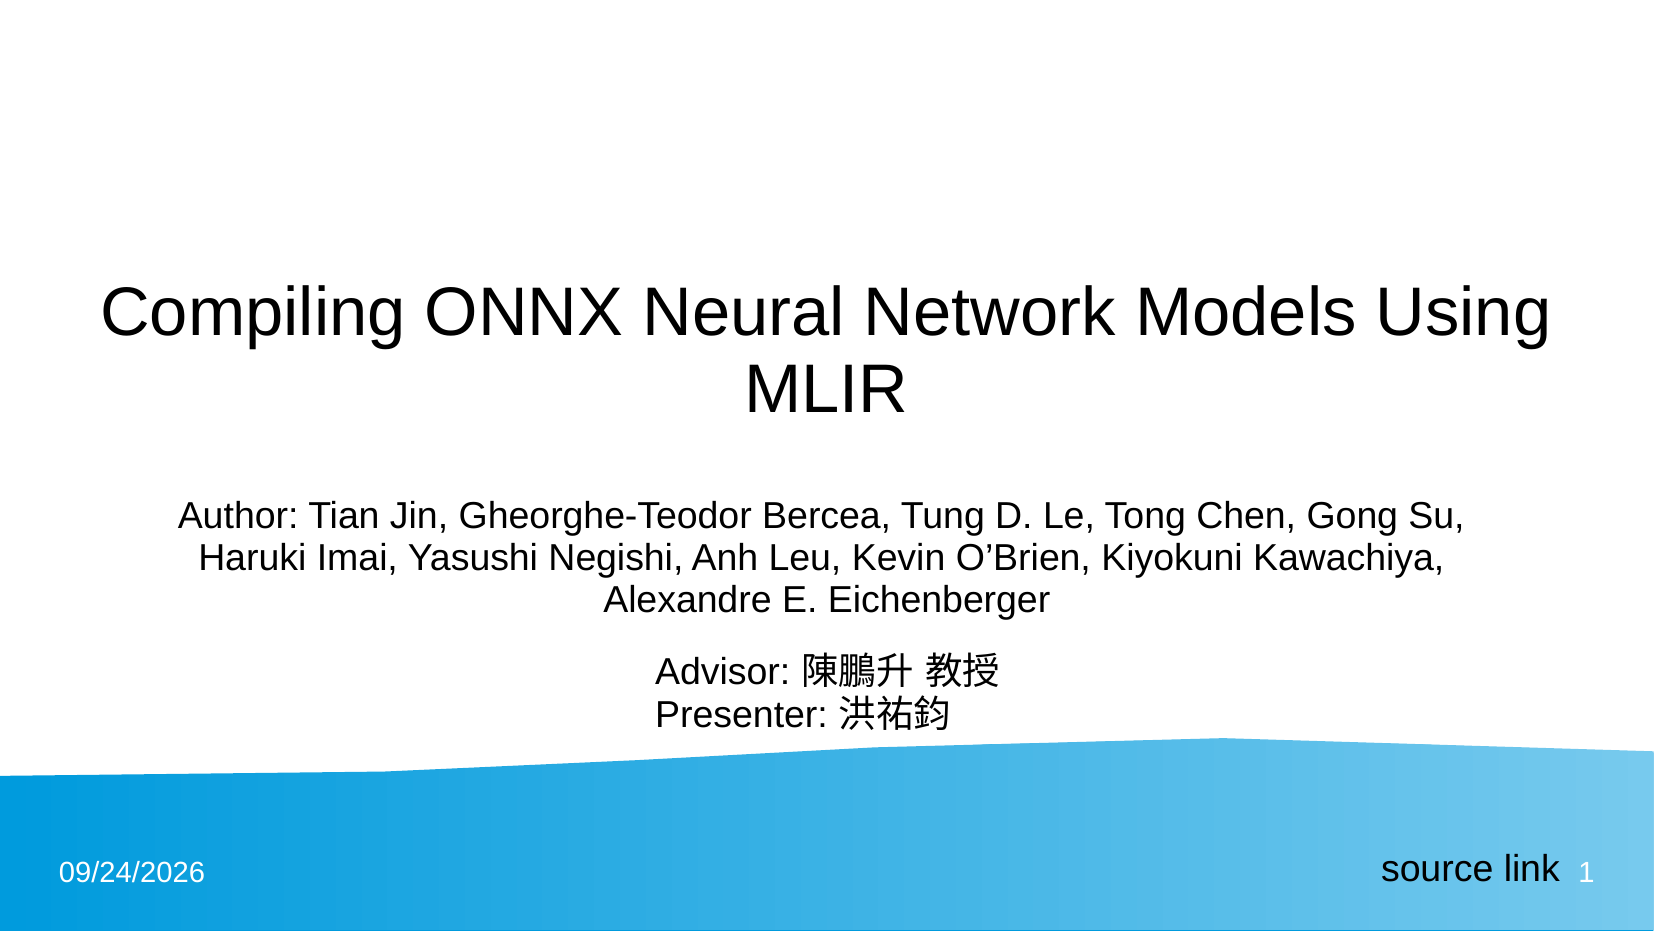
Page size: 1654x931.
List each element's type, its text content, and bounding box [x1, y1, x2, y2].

text_box Author: Tian Jin, Gheorghe-Teodor Bercea, Tung D. Le, Tong Chen, Gong Su, Haruki Imai, Yasushi Negishi, Anh Leu, Kevin O’Brien, Kiyokuni Kawachiya, Alexandre E. Eichenberger [163, 487, 1491, 629]
text_box source link [1366, 839, 1582, 897]
text_box Advisor: 陳鵬升 教授 Presenter: 洪祐鈞 [640, 642, 1016, 744]
title Compiling ONNX Neural Network Models Using MLIR [88, 261, 1565, 439]
